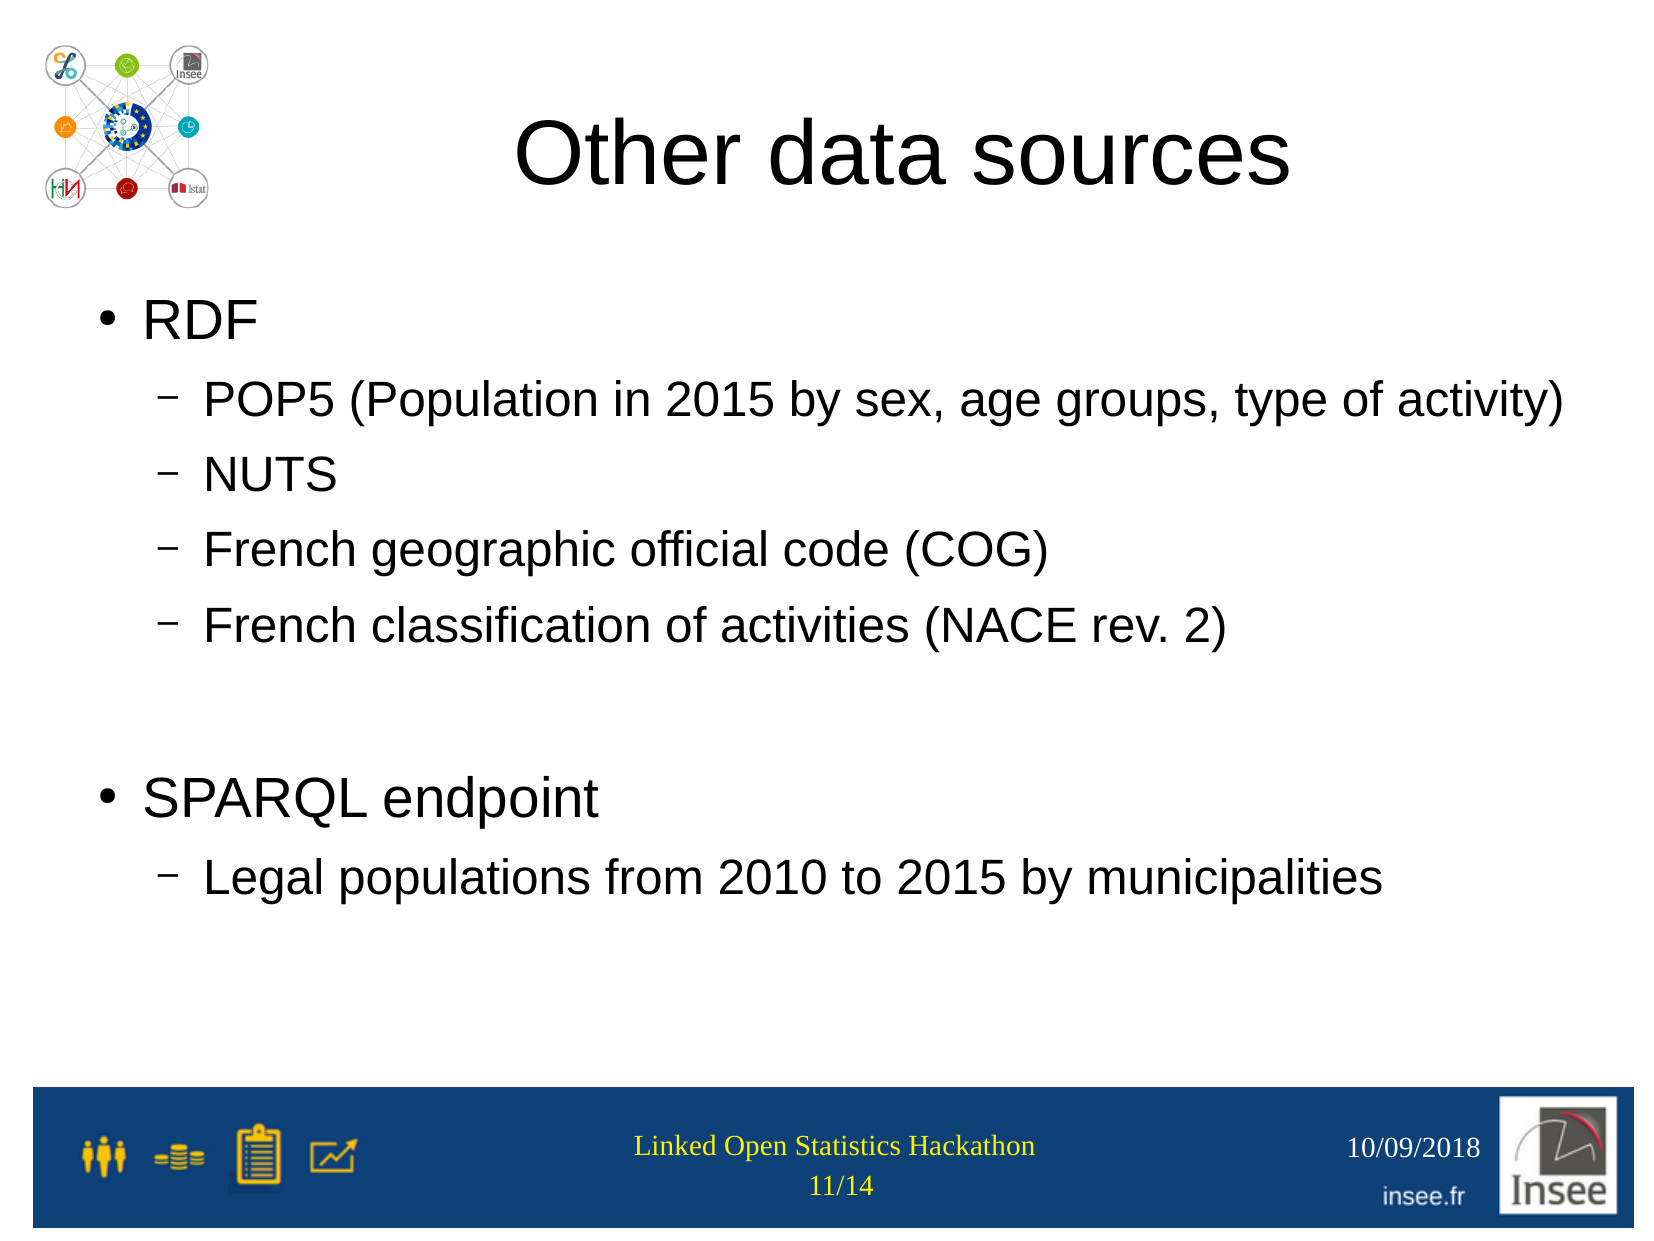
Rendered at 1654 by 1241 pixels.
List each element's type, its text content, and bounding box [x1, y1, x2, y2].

picture [28, 28, 225, 225]
title Other data sources [236, 49, 1571, 257]
picture [33, 1087, 1634, 1228]
list RDF POP5 (Population in 2015 by sex, age groups, type of activity) NUTS French geographic official code (COG) French classification of activities (NACE rev. 2) SPARQL endpoint Legal populations from 2010 to 2015 by municipalities [82, 287, 1571, 945]
